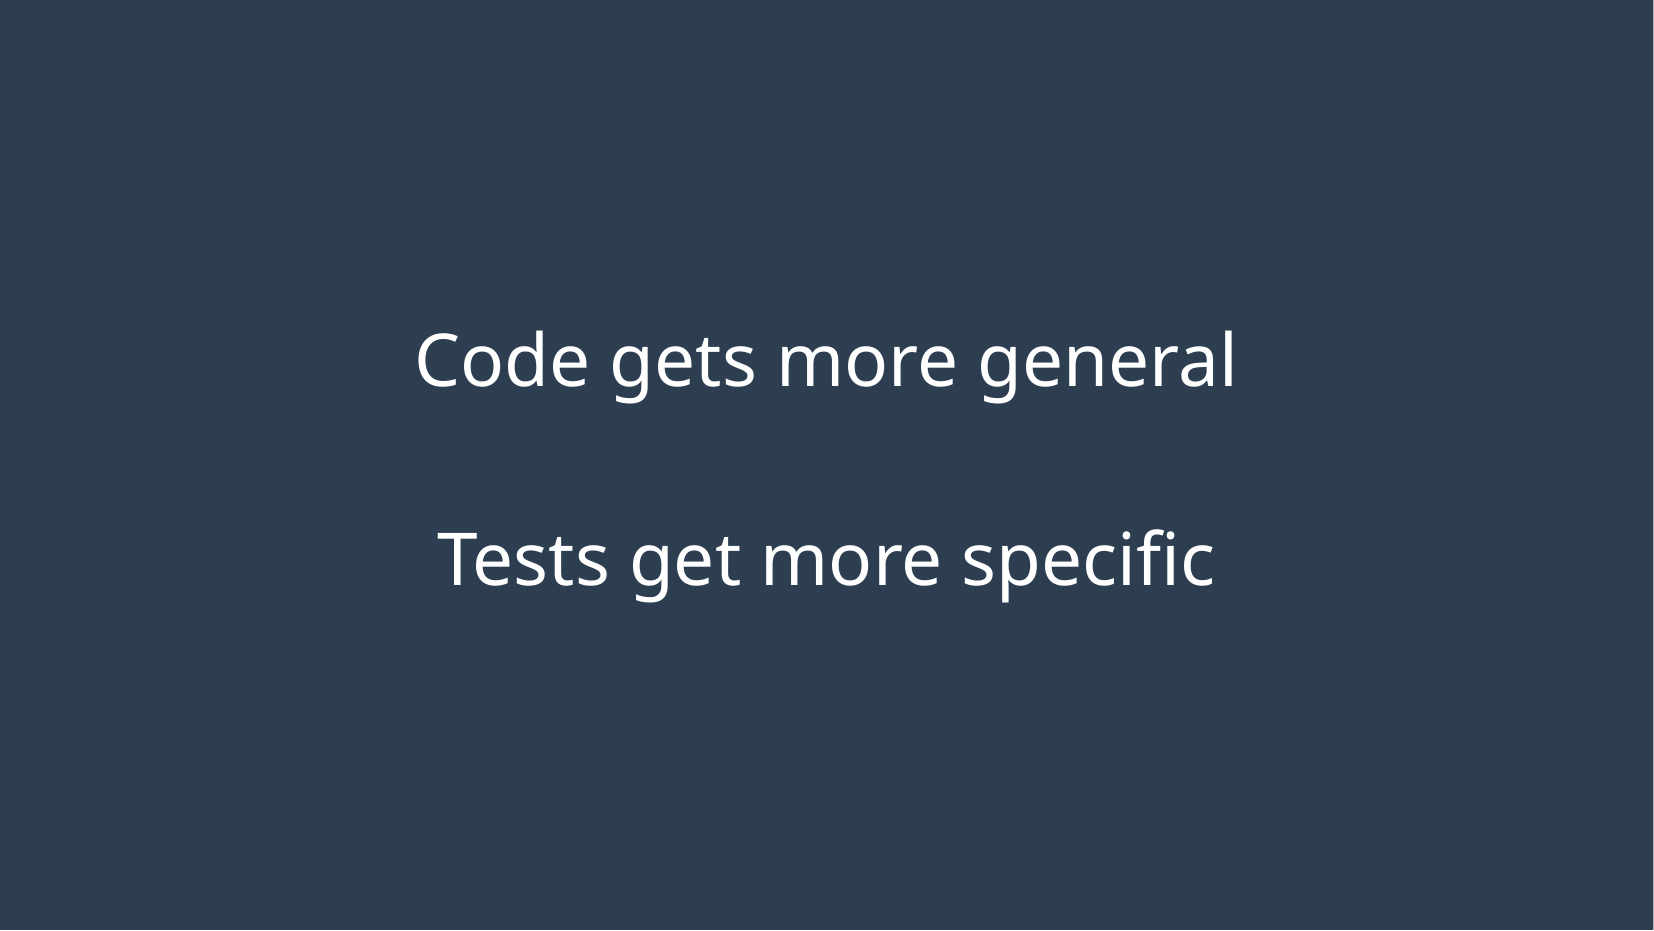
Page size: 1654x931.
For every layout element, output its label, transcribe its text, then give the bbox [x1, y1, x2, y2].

subtitle Code gets more general Tests get more specific [29, 0, 1625, 916]
